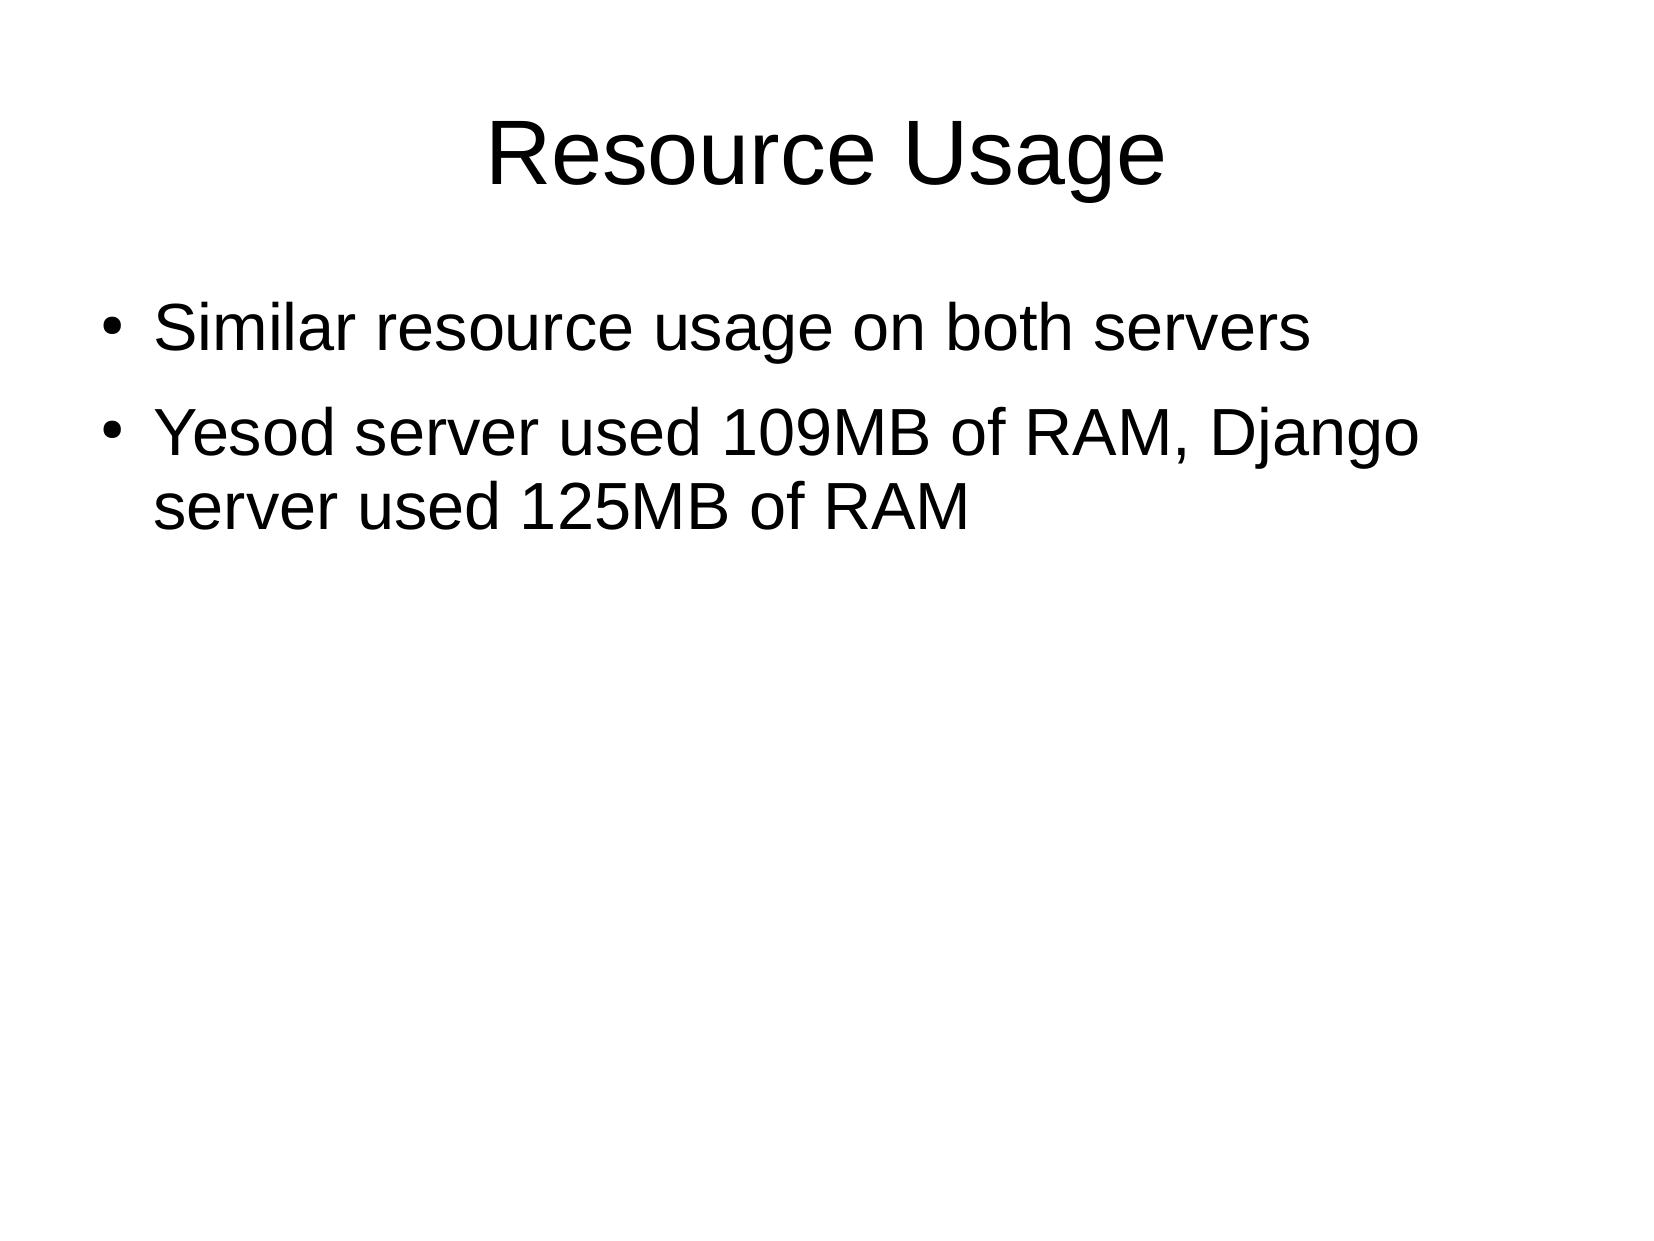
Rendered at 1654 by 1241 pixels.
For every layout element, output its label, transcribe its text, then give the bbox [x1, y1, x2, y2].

list Similar resource usage on both servers Yesod server used 109MB of RAM, Django server used 125MB of RAM [82, 290, 1571, 1010]
title Resource Usage [82, 49, 1571, 257]
